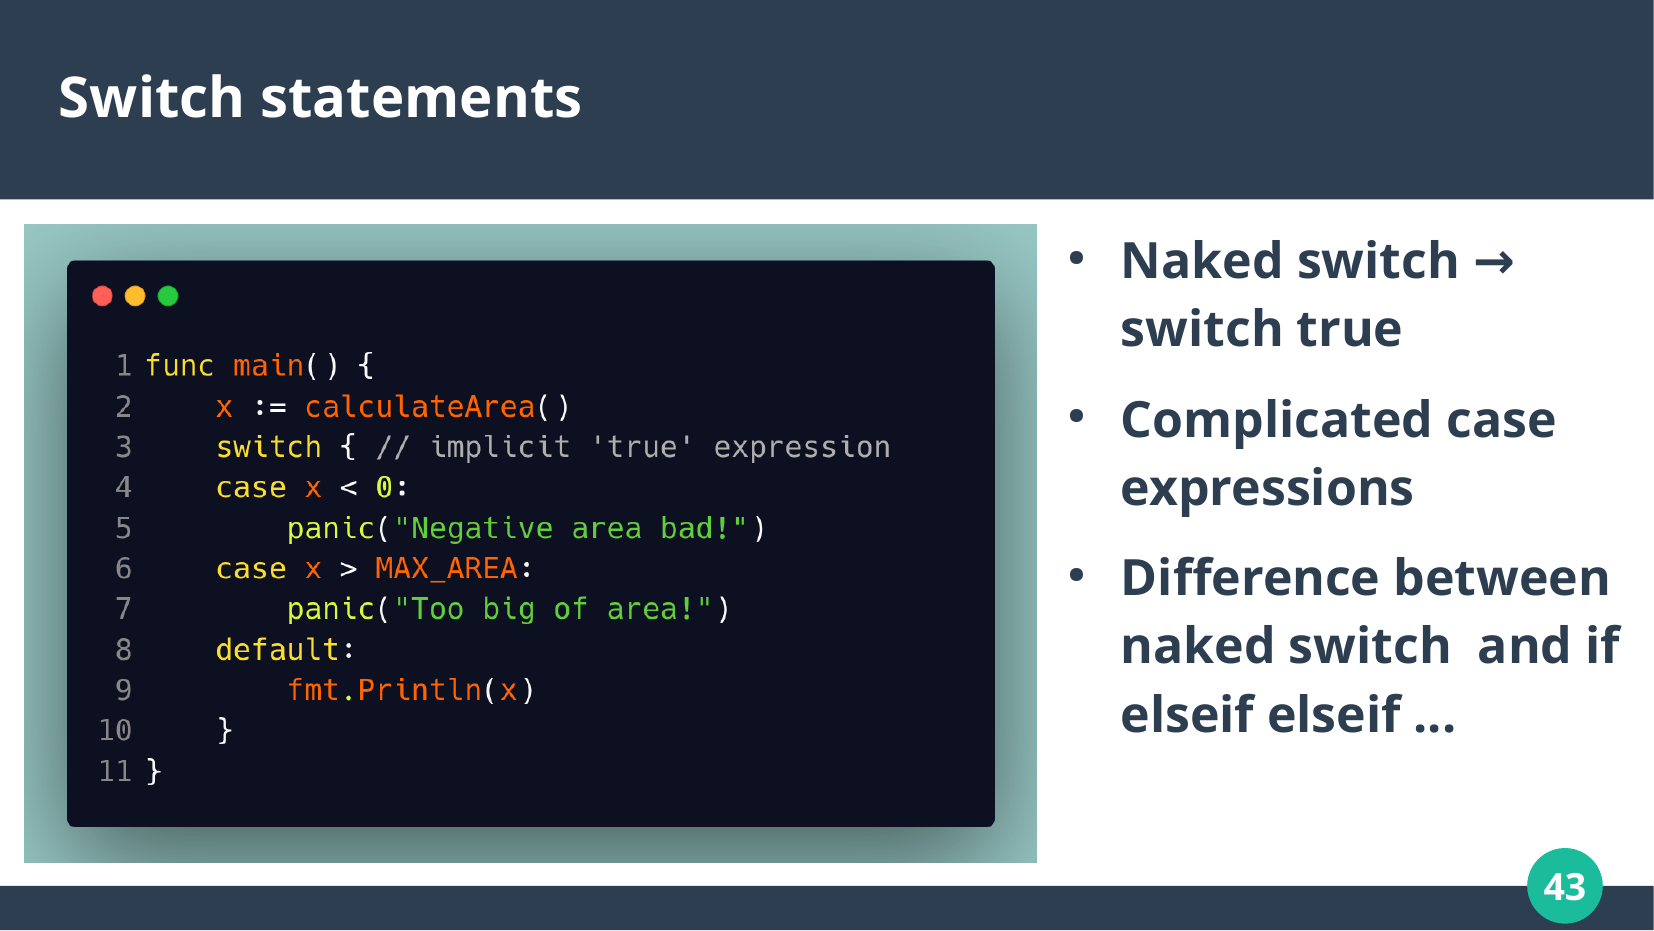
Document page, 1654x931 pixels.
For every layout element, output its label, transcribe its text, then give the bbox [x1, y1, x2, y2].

title Switch statements [59, 37, 1595, 155]
picture [24, 224, 1037, 863]
list Naked switch → switch true Complicated case expressions Difference between naked switch and if elseif elseif ... [1050, 225, 1651, 788]
